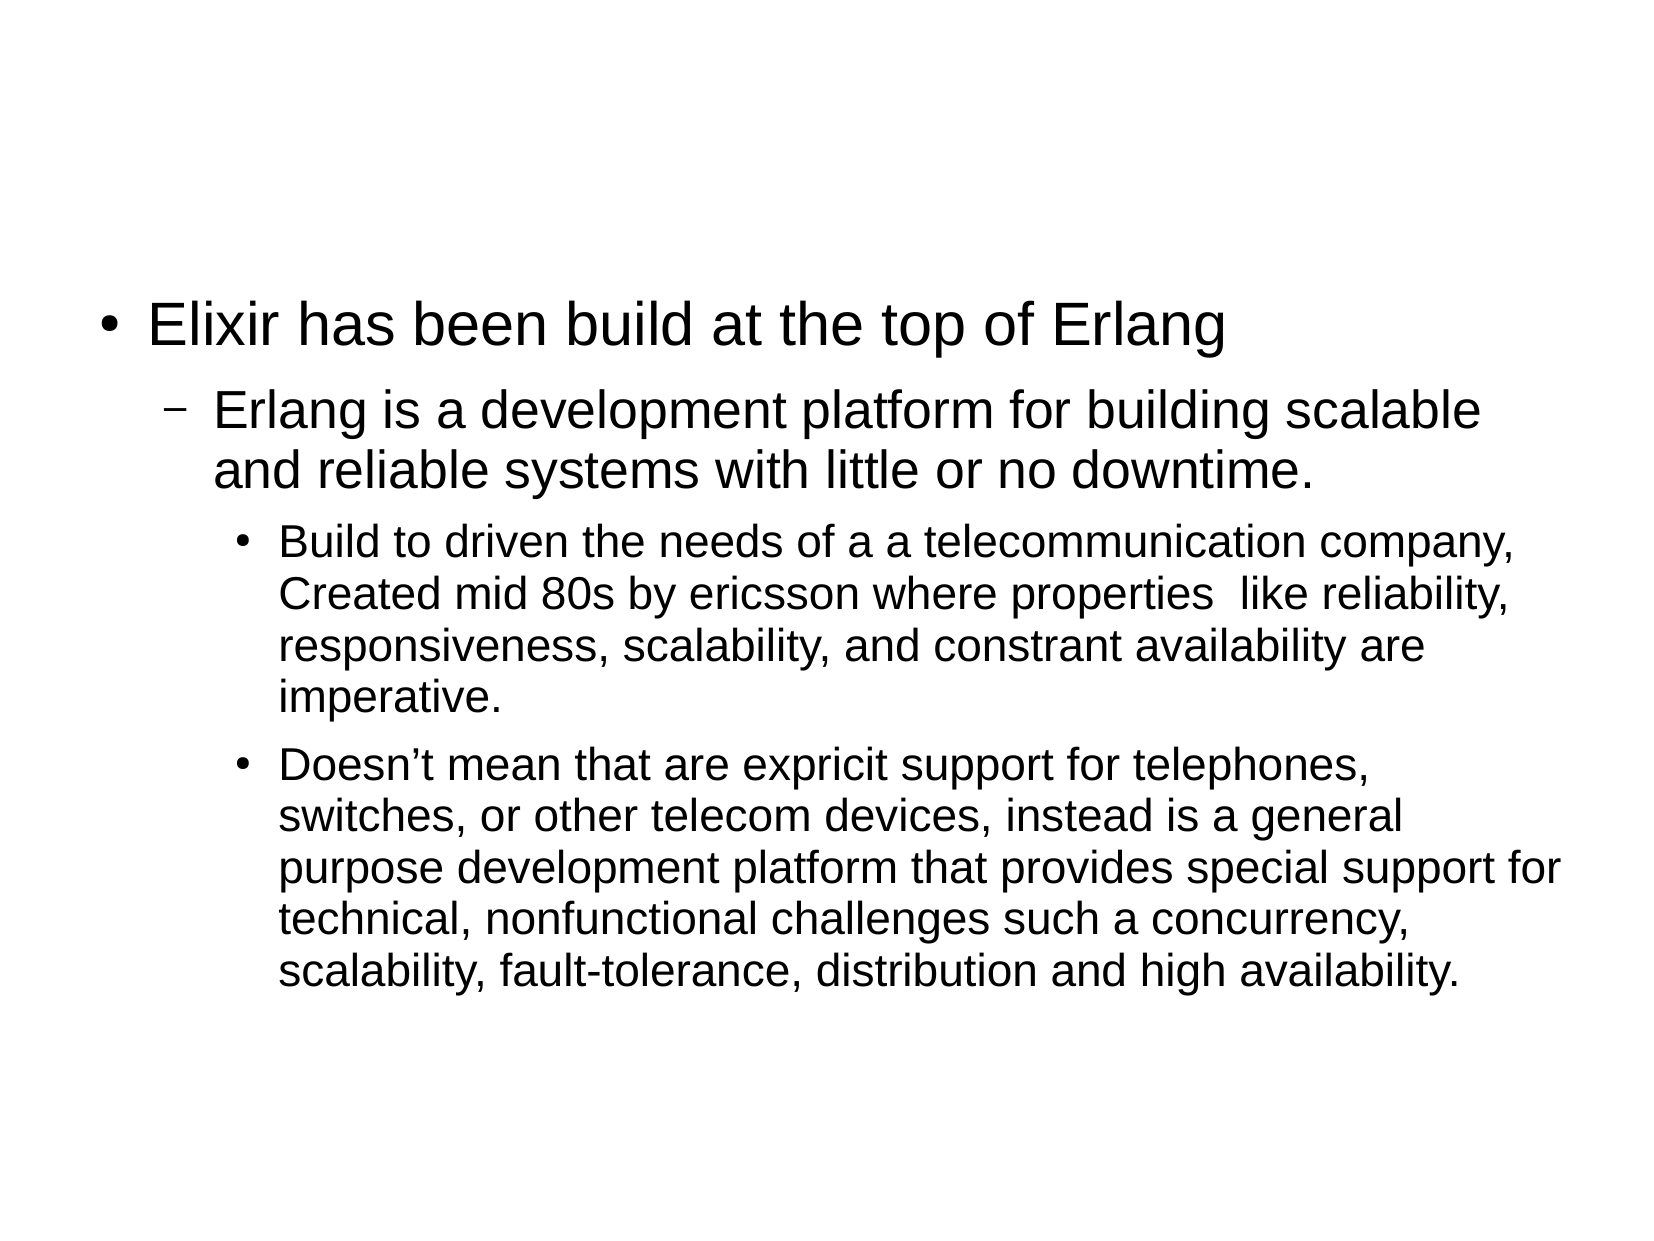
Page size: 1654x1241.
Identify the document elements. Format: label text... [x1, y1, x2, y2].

list Elixir has been build at the top of Erlang Erlang is a development platform for building scalable and reliable systems with little or no downtime. Build to driven the needs of a a telecommunication company, Created mid 80s by ericsson where properties like reliability, responsiveness, scalability, and constrant availability are imperative. Doesn’t mean that are expricit support for telephones, switches, or other telecom devices, instead is a general purpose development platform that provides special support for technical, nonfunctional challenges such a concurrency, scalability, fault-tolerance, distribution and high availability. [82, 290, 1571, 1010]
